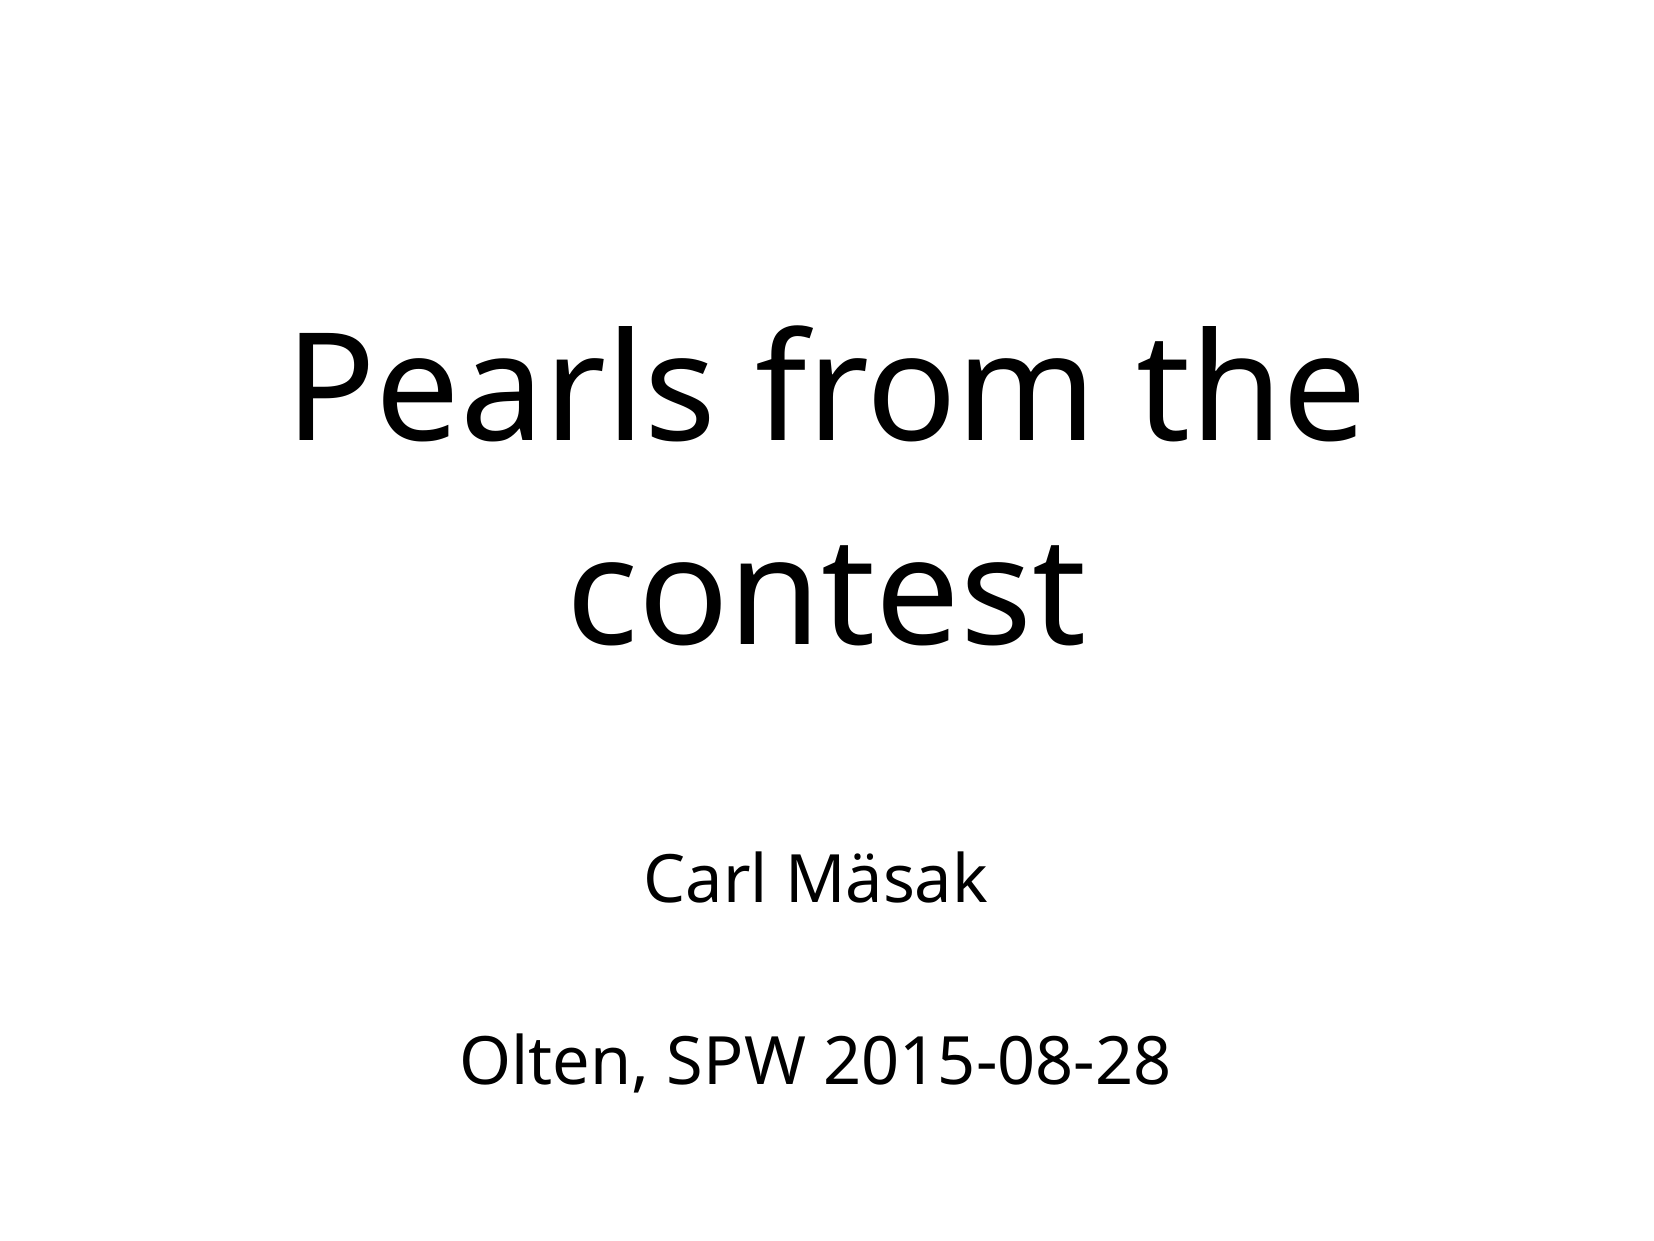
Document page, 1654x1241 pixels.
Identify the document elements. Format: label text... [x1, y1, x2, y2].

text_box Carl Mäsak Olten, SPW 2015-08-28 [72, 854, 1560, 1081]
title Pearls from the contest [82, 315, 1571, 654]
